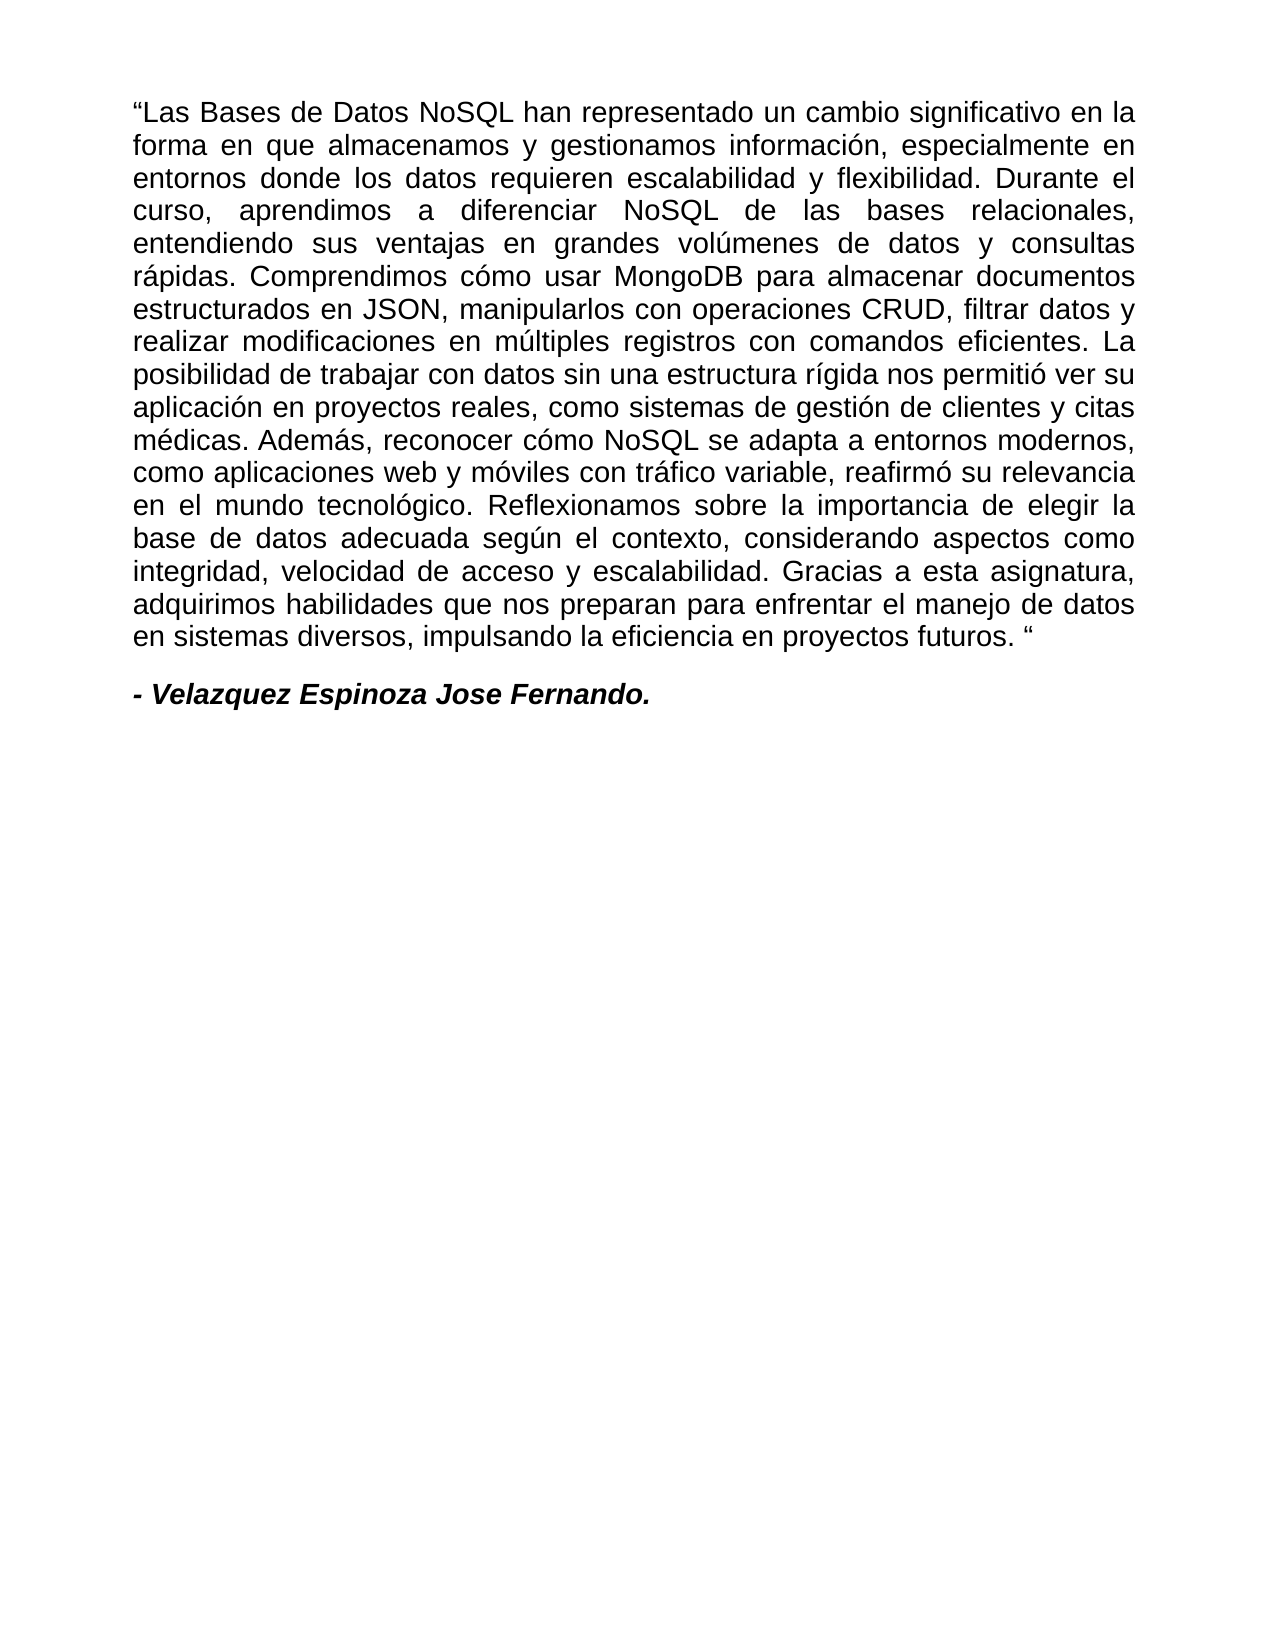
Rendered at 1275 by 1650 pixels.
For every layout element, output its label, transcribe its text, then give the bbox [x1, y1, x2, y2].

text_box “Las Bases de Datos NoSQL han representado un cambio significativo en la forma en que almacenamos y gestionamos información, especialmente en entornos donde los datos requieren escalabilidad y flexibilidad. Durante el curso, aprendimos a diferenciar NoSQL de las bases relacionales, entendiendo sus ventajas en grandes volúmenes de datos y consultas rápidas. Comprendimos cómo usar MongoDB para almacenar documentos estructurados en JSON, manipularlos con operaciones CRUD, filtrar datos y realizar modificaciones en múltiples registros con comandos eficientes. La posibilidad de trabajar con datos sin una estructura rígida nos permitió ver su aplicación en proyectos reales, como sistemas de gestión de clientes y citas médicas. Además, reconocer cómo NoSQL se adapta a entornos modernos, como aplicaciones web y móviles con tráfico variable, reafirmó su relevancia en el mundo tecnológico. Reflexionamos sobre la importancia de elegir la base de datos adecuada según el contexto, considerando aspectos como integridad, velocidad de acceso y escalabilidad. Gracias a esta asignatura, adquirimos habilidades que nos preparan para enfrentar el manejo de datos en sistemas diversos, impulsando la eficiencia en proyectos futuros. “ - Velazquez Espinoza Jose Fernando. [118, 88, 1152, 923]
